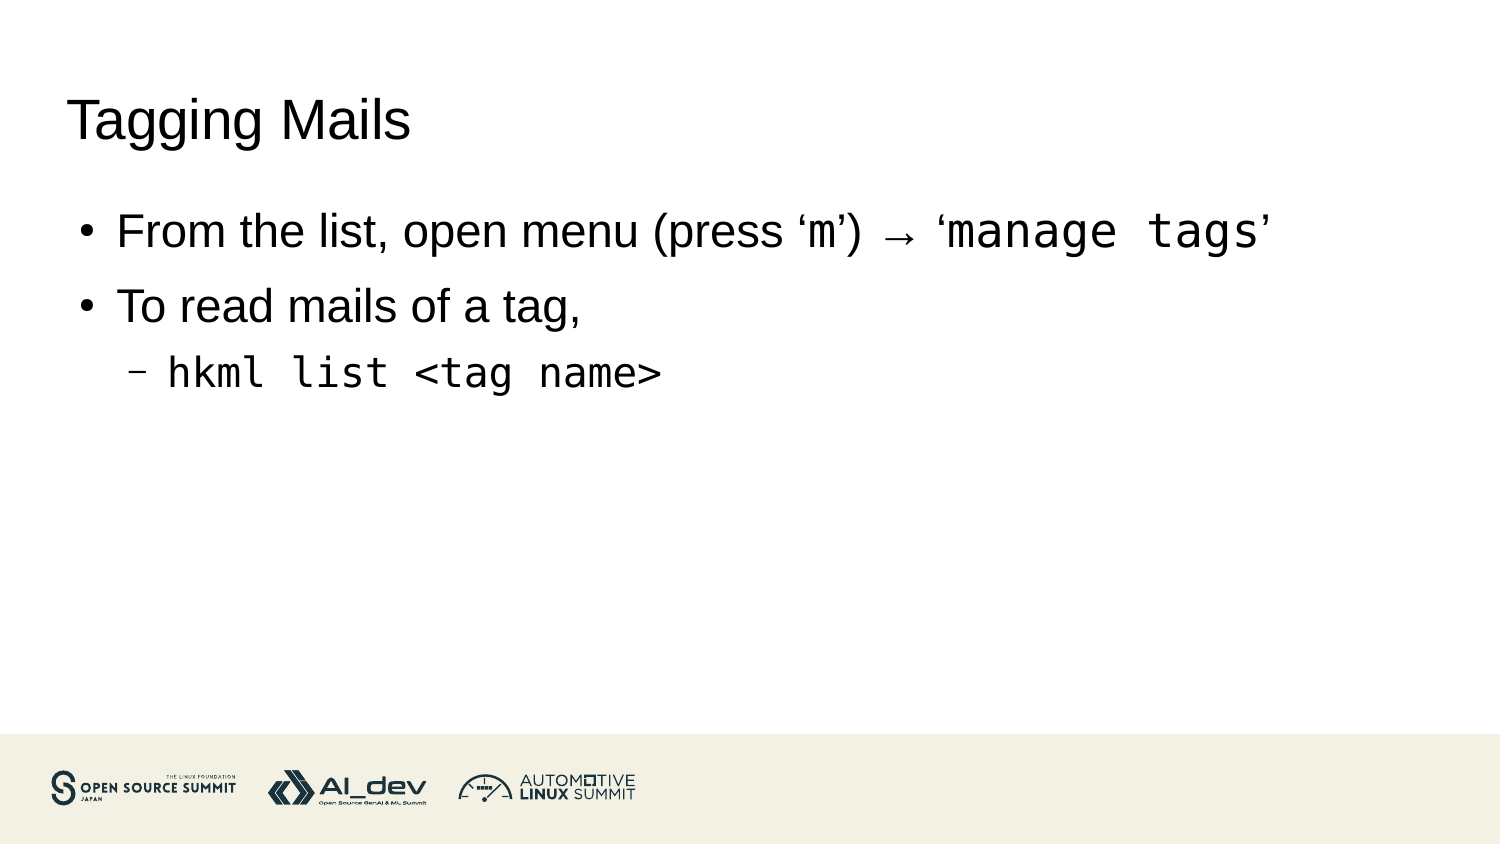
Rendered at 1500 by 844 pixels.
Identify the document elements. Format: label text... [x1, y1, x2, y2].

title Tagging Mails [51, 72, 1449, 167]
list From the list, open menu (press ‘m’) → ‘manage tags’ To read mails of a tag, hkml list <tag name> [51, 189, 1449, 413]
